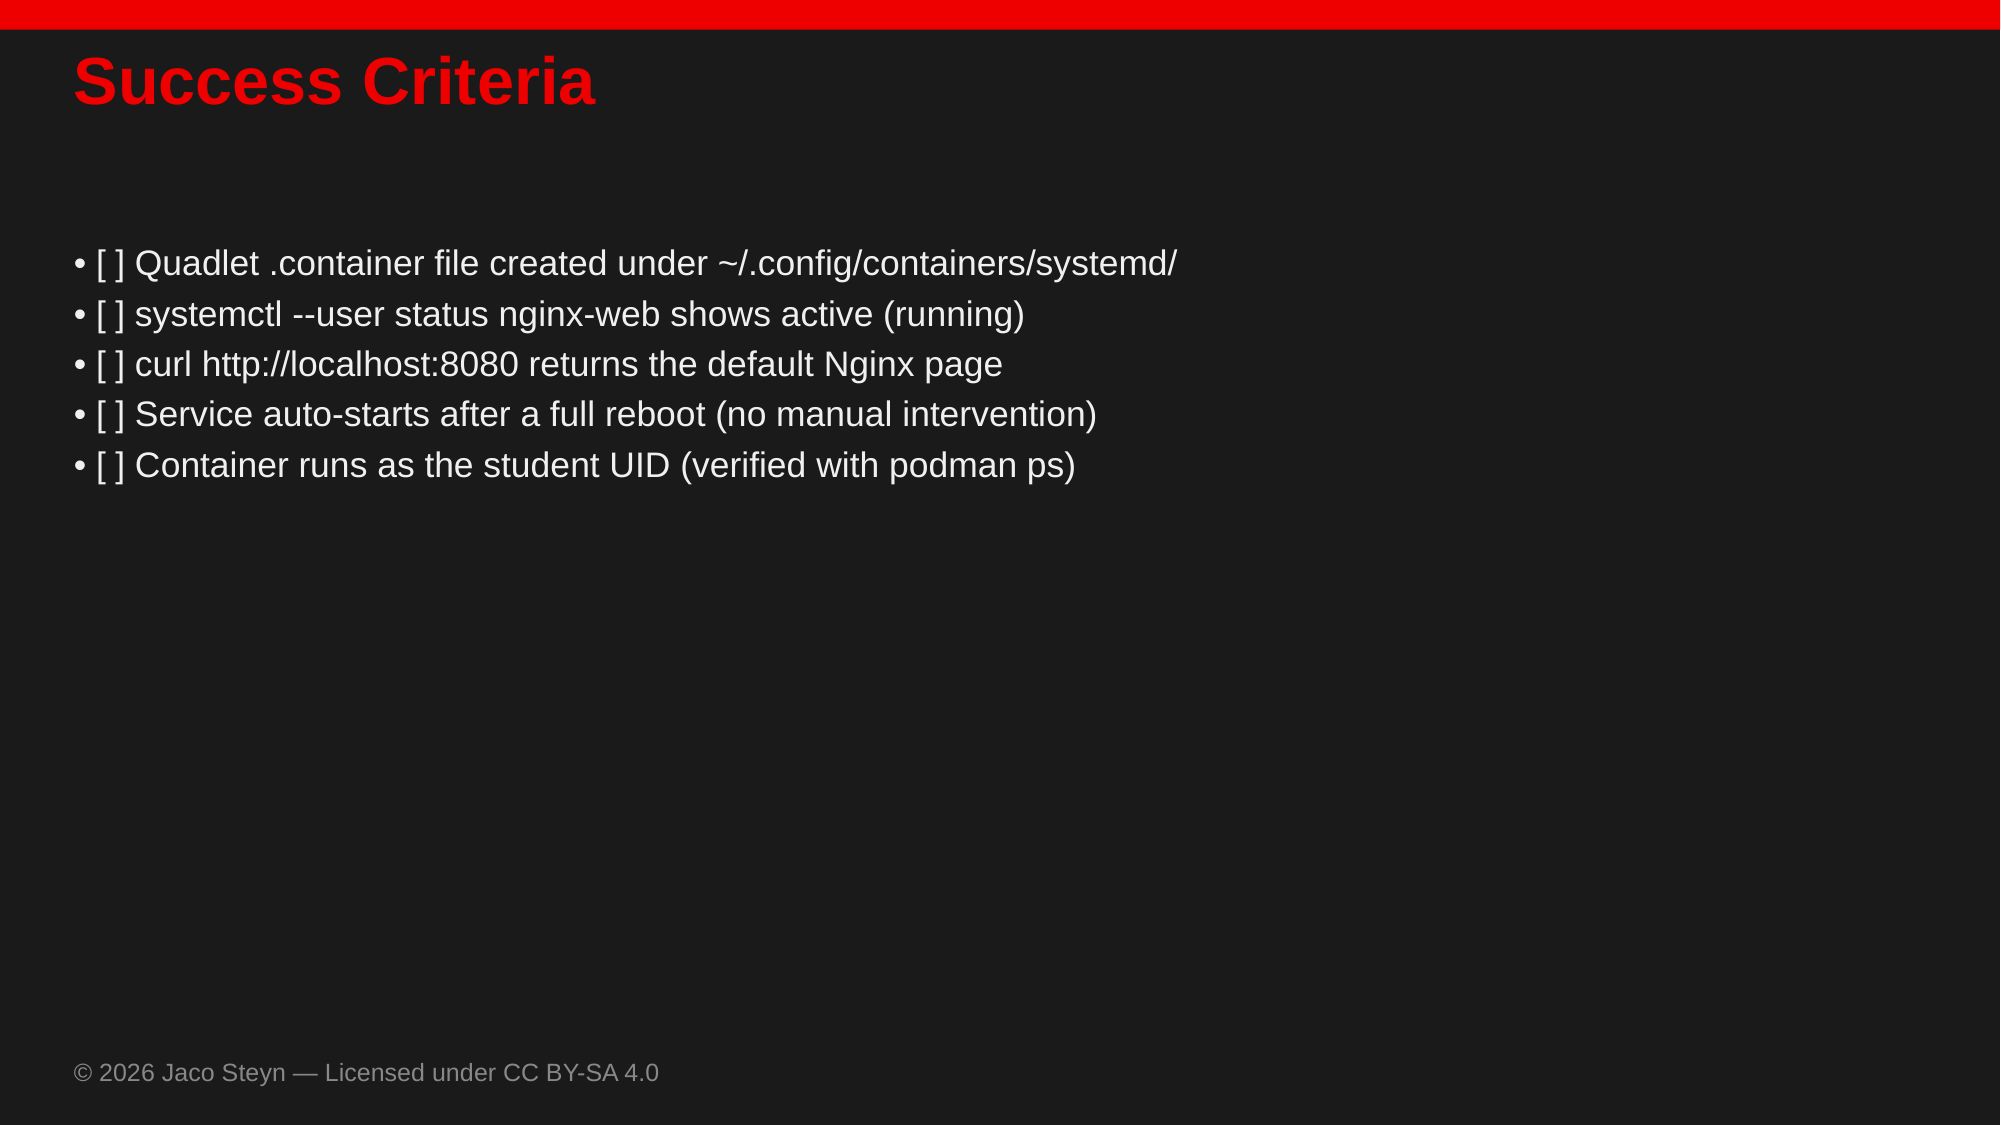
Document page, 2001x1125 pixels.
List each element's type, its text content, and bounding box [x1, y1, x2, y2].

text_box Success Criteria [59, 36, 1942, 208]
text_box [0, 0, 2001, 30]
text_box • [ ] Quadlet .container file created under ~/.config/containers/systemd/ • [ ] systemctl --user status nginx-web shows active (running) • [ ] curl http://localhost:8080 returns the default Nginx page • [ ] Service auto-starts after a full reboot (no manual intervention) • [ ] Container runs as the student UID (verified with podman ps) [59, 236, 1942, 1037]
text_box © 2026 Jaco Steyn — Licensed under CC BY-SA 4.0 [59, 1051, 1942, 1093]
